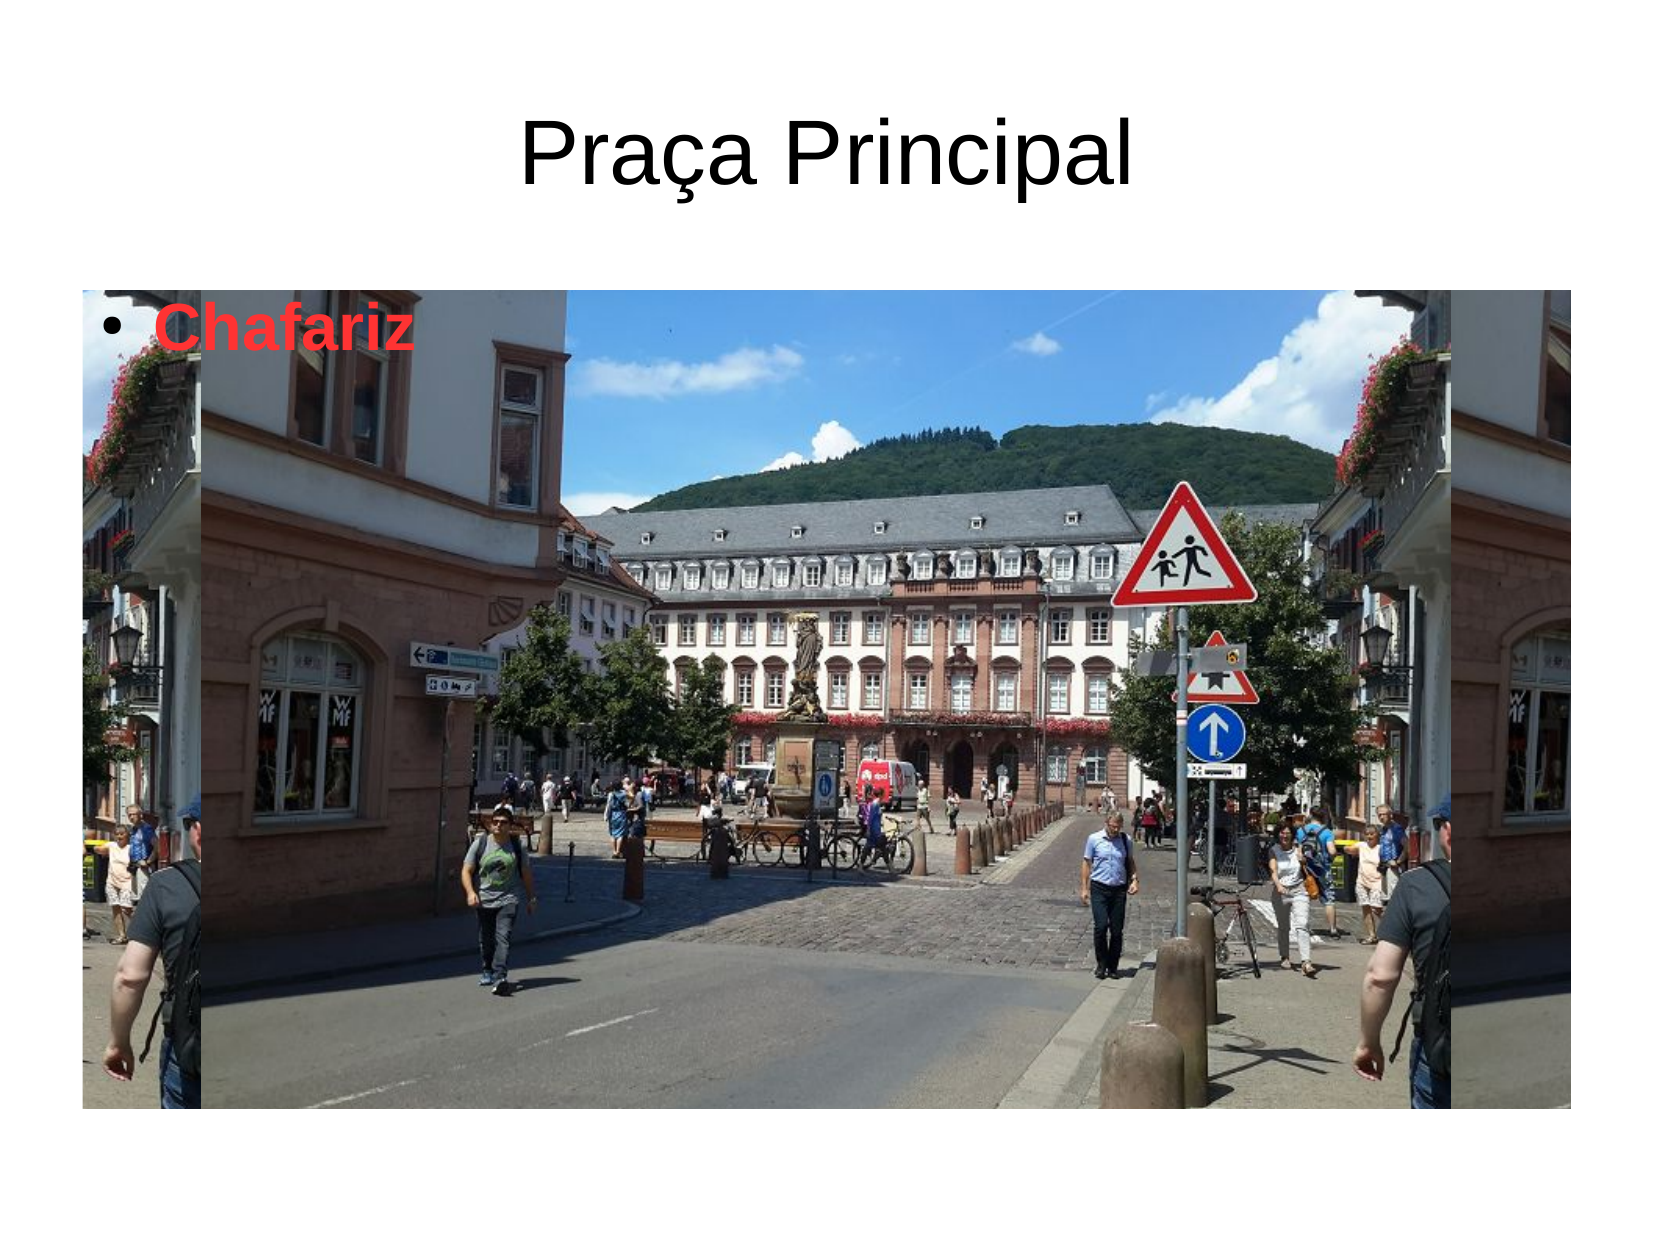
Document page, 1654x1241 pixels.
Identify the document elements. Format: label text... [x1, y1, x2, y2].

title Praça Principal [82, 49, 1571, 257]
list Chafariz [82, 290, 1571, 1109]
